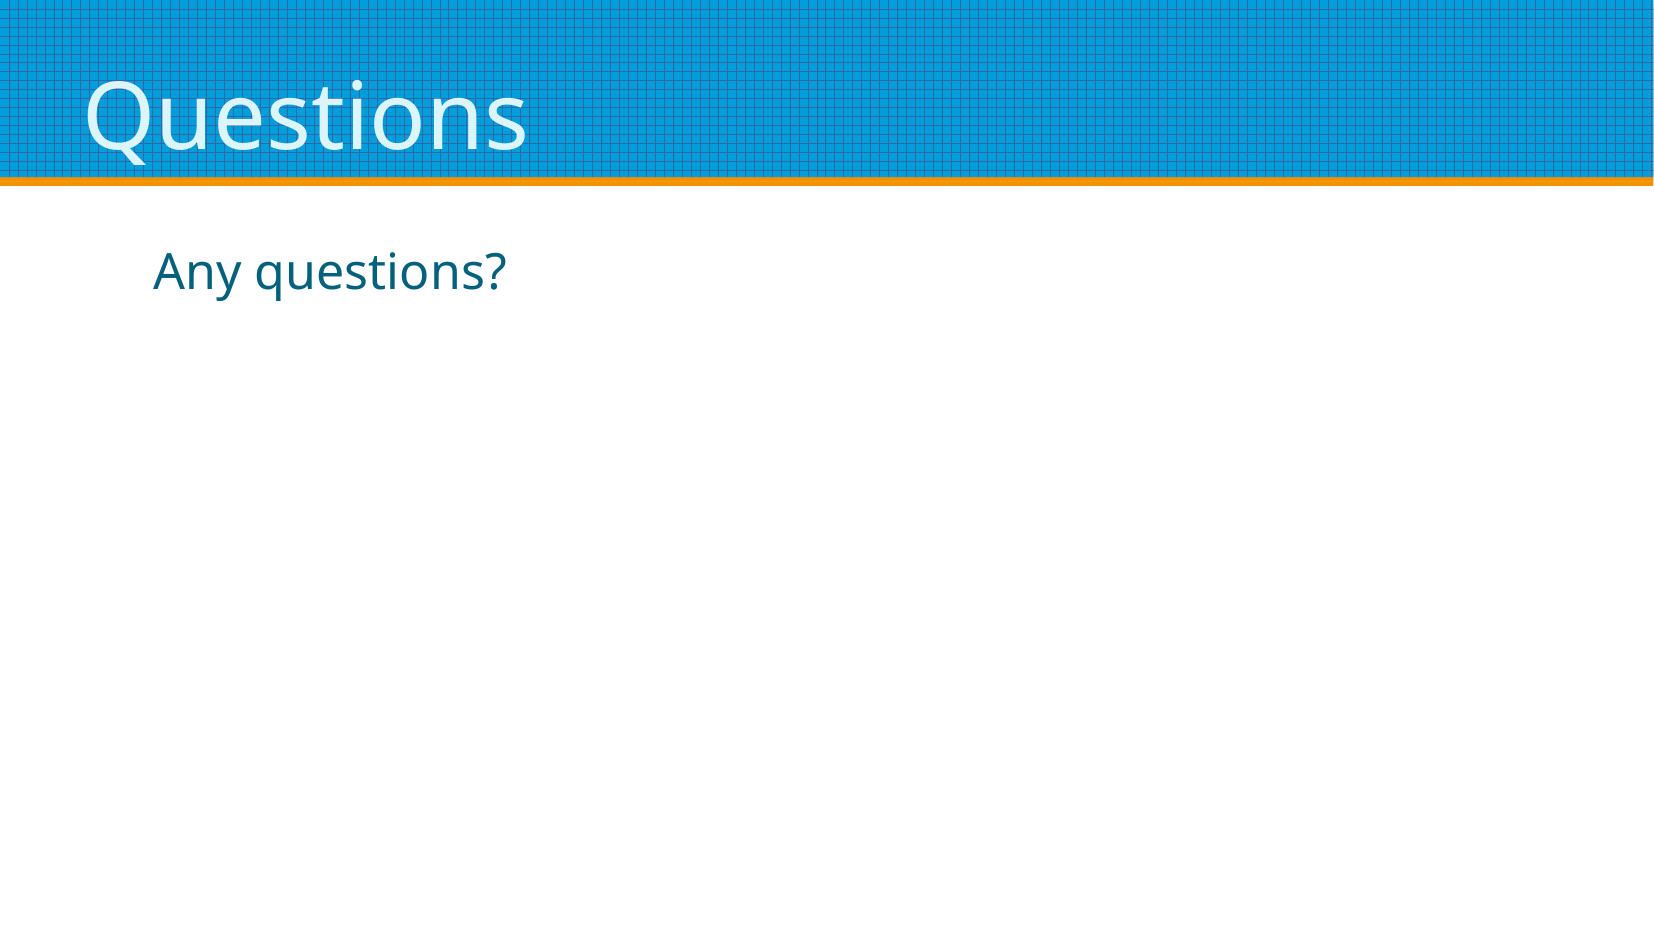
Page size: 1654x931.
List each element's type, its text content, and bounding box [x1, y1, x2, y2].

title Questions [82, 14, 1571, 178]
list Any questions? [82, 236, 1571, 813]
